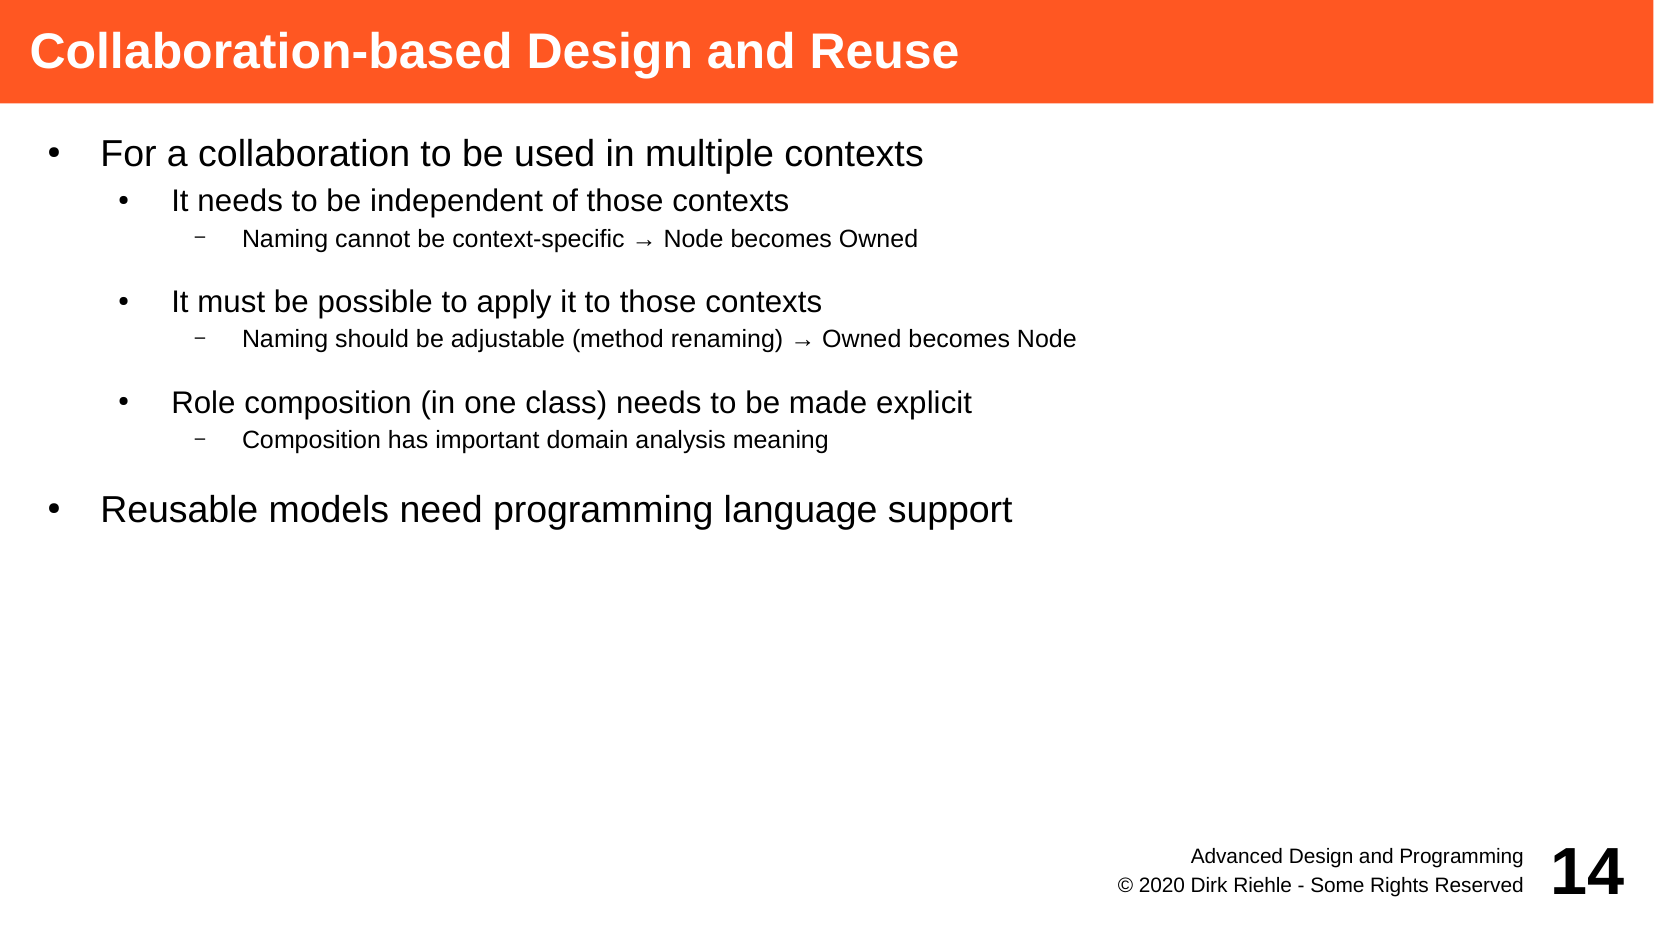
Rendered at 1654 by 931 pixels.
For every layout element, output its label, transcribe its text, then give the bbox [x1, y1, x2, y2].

title Collaboration-based Design and Reuse [0, 0, 1654, 104]
list For a collaboration to be used in multiple contexts It needs to be independent of those contexts Naming cannot be context-specific → Node becomes Owned It must be possible to apply it to those contexts Naming should be adjustable (method renaming) → Owned becomes Node Role composition (in one class) needs to be made explicit Composition has important domain analysis meaning Reusable models need programming language support [29, 132, 1625, 813]
